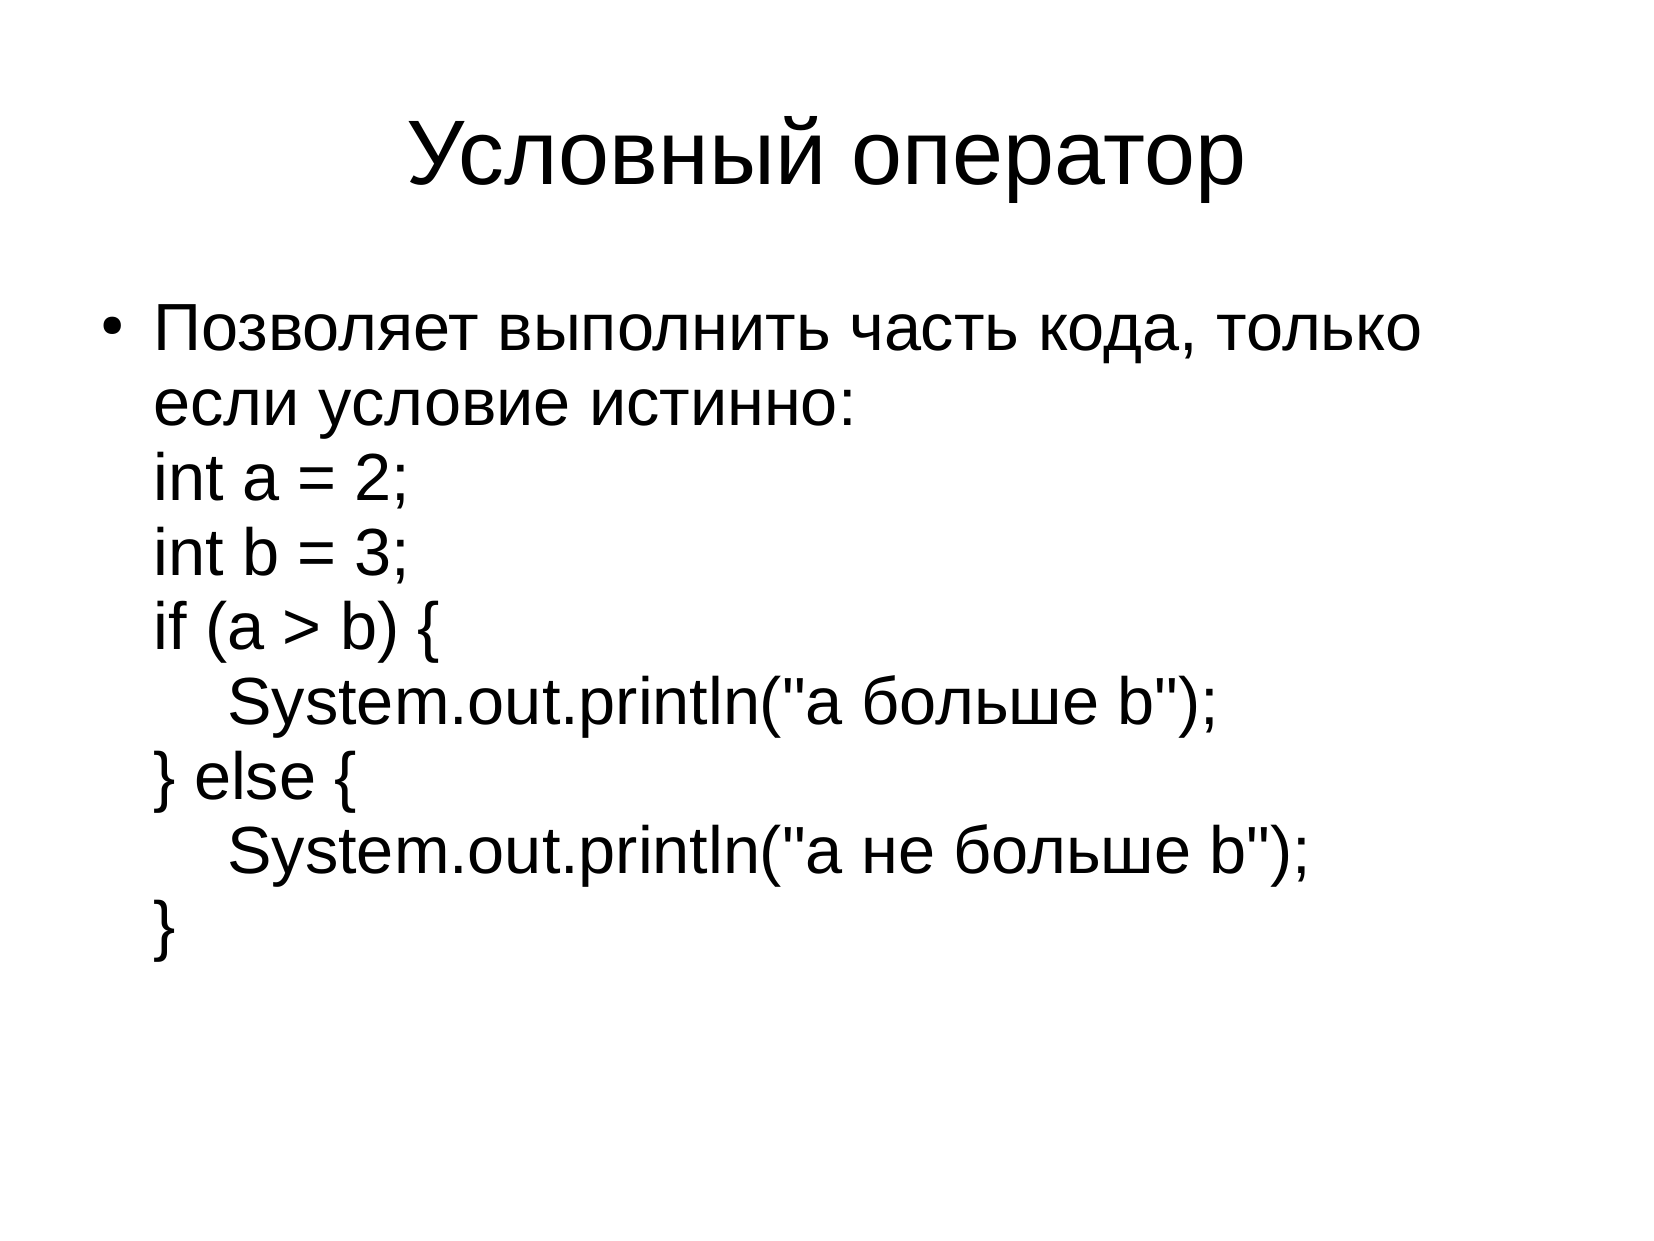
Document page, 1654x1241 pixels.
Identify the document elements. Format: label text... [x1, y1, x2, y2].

list Позволяет выполнить часть кода, только если условие истинно: int a = 2; int b = 3; if (a > b) { System.out.println("а больше b"); } else { System.out.println("а не больше b"); } [82, 290, 1571, 1010]
title Условный оператор [82, 49, 1571, 257]
